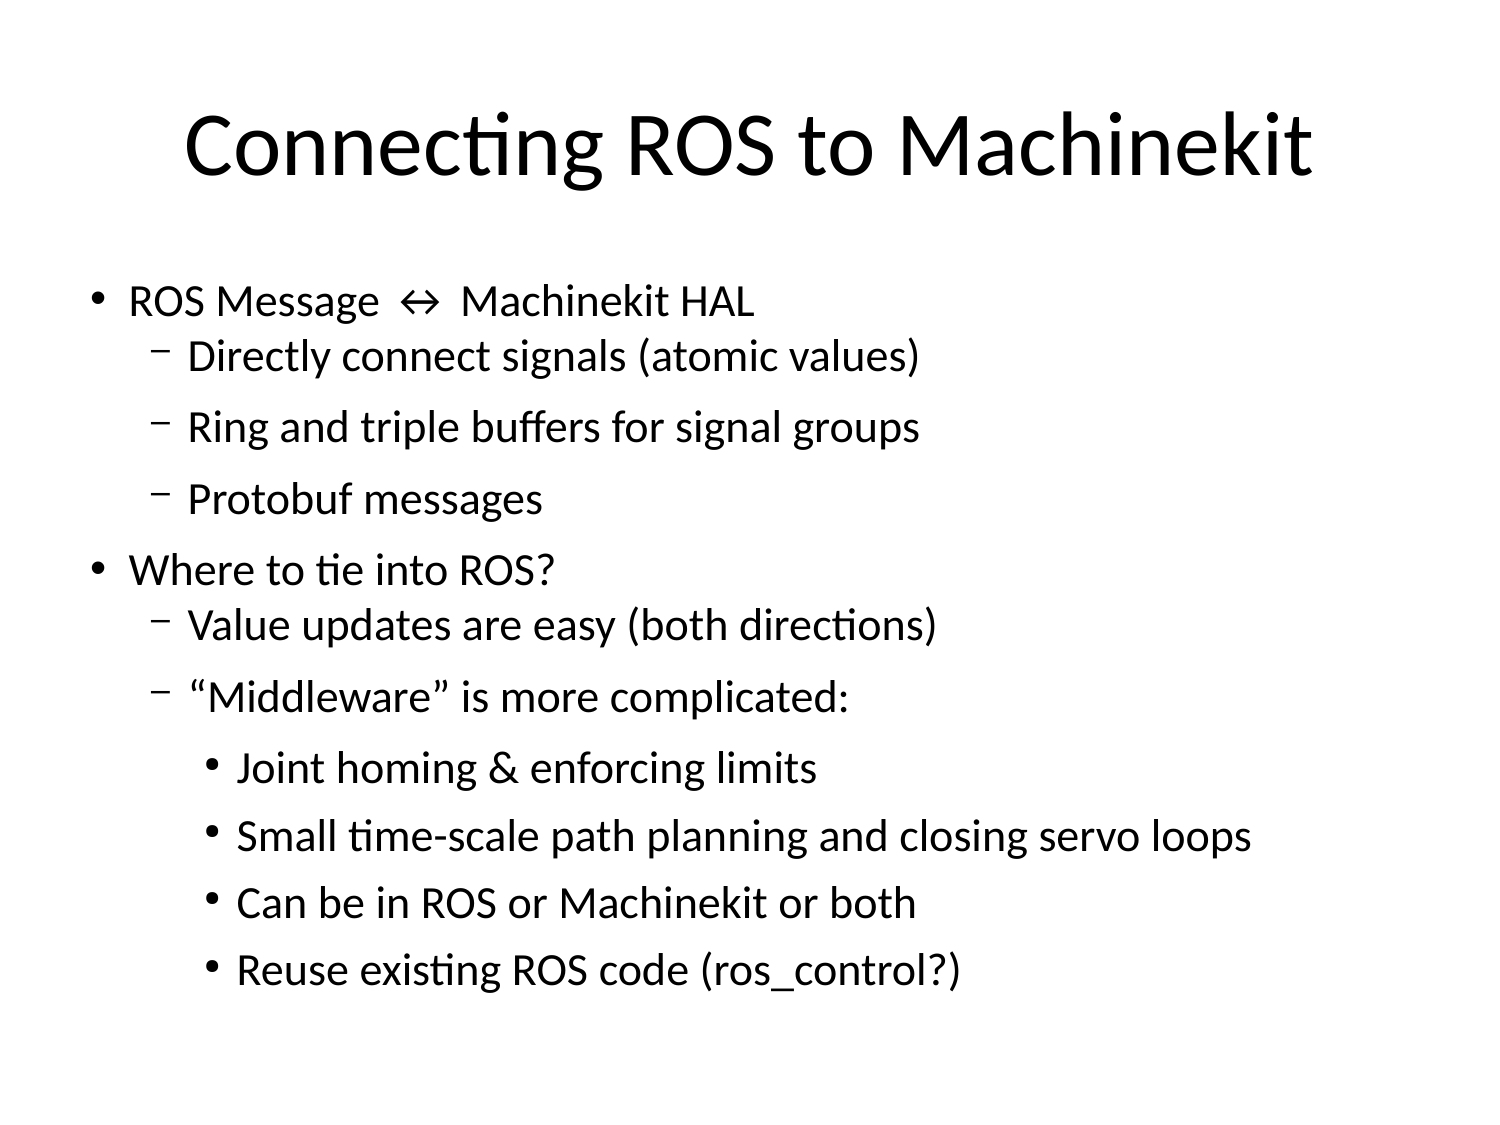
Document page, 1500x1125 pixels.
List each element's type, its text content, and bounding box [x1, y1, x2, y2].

title Connecting ROS to Machinekit [75, 45, 1425, 233]
list ROS Message ↔ Machinekit HAL Directly connect signals (atomic values) Ring and triple buffers for signal groups Protobuf messages Where to tie into ROS? Value updates are easy (both directions) “Middleware” is more complicated: Joint homing & enforcing limits Small time-scale path planning and closing servo loops Can be in ROS or Machinekit or both Reuse existing ROS code (ros_control?) [75, 262, 1425, 1005]
